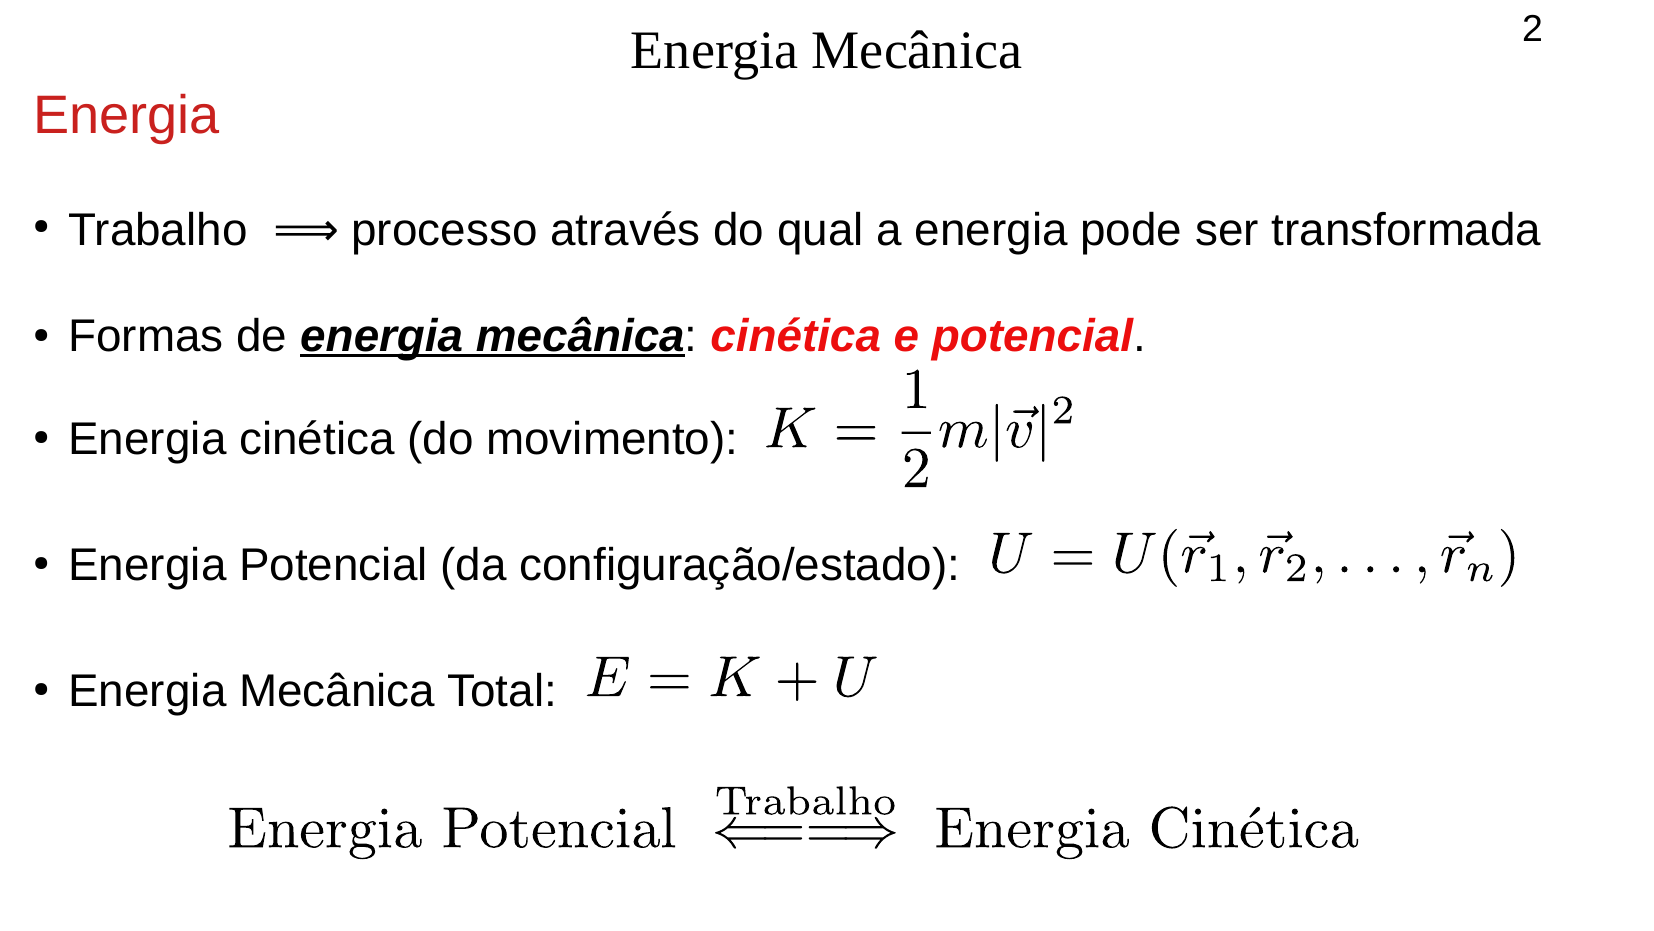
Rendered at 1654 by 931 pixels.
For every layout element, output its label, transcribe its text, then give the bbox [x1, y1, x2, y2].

text_box Energia Trabalho ⟹ processo através do qual a energia pode ser transformada Formas de energia mecânica: cinética e potencial. Energia cinética (do movimento): Energia Potencial (da configuração/estado): Energia Mecânica Total: [18, 77, 1615, 712]
text_box Energia Mecânica [616, 0, 1038, 88]
picture [584, 656, 877, 701]
text_box <number> [1507, 0, 1654, 71]
picture [225, 784, 1361, 862]
picture [986, 526, 1517, 590]
picture [761, 367, 1074, 490]
